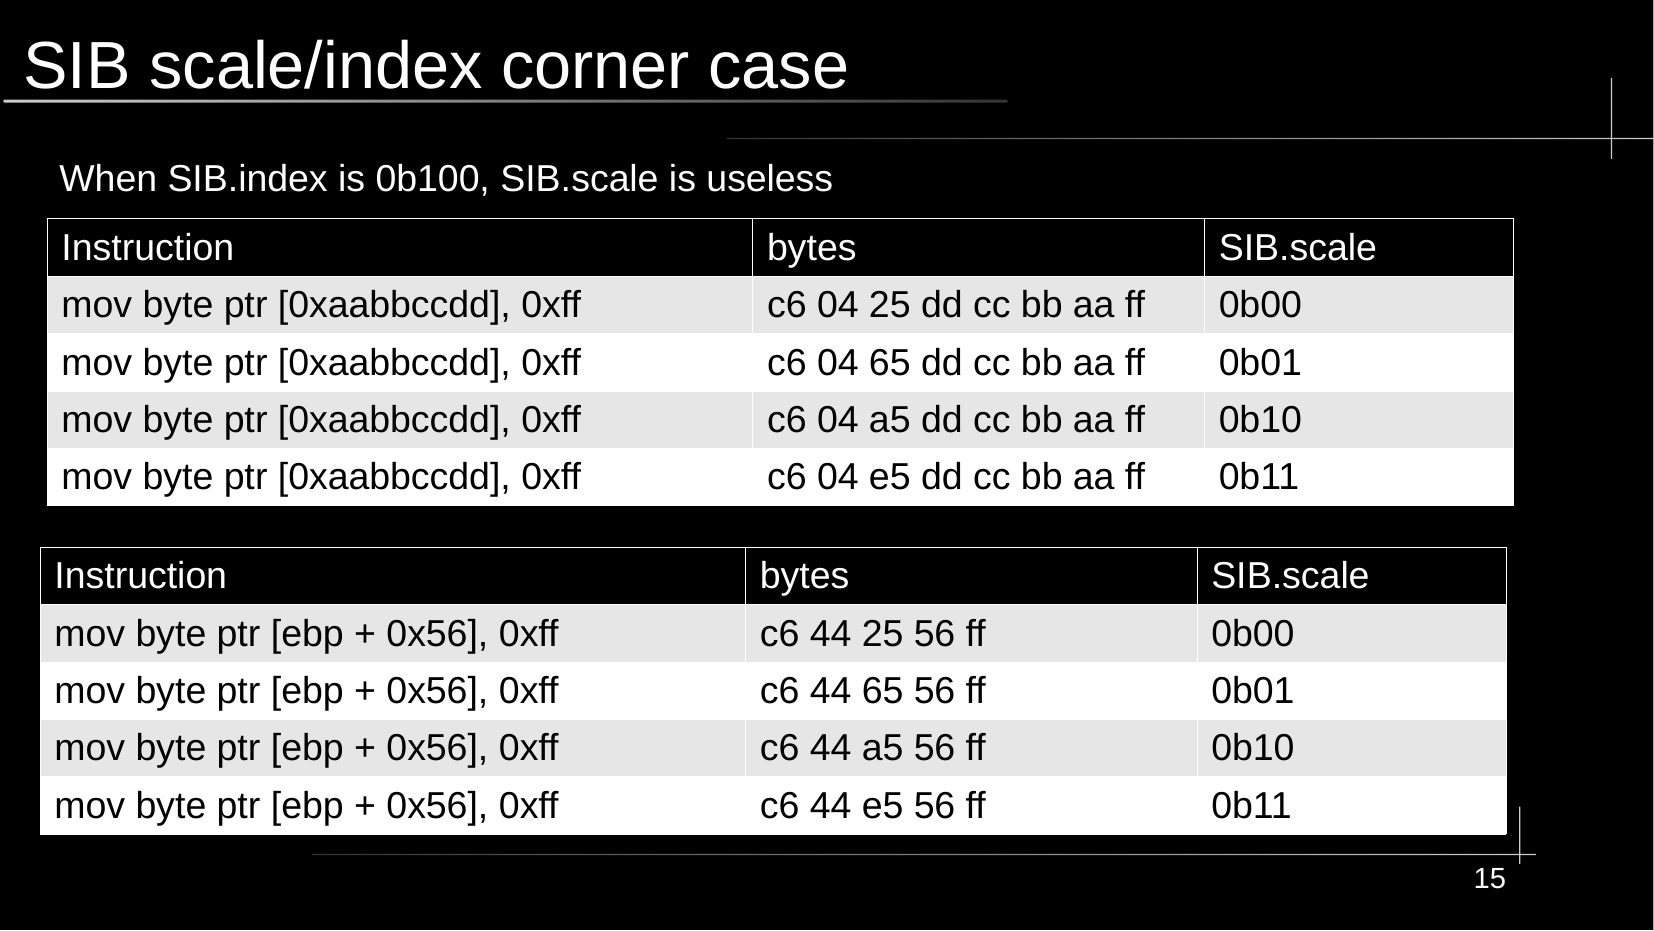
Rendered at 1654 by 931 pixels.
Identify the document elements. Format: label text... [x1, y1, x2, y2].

table_cell c6 44 25 56 ff [746, 605, 1197, 662]
table_cell mov byte ptr [0xaabbccdd], 0xff [48, 334, 752, 391]
table_header Instruction [41, 548, 745, 604]
table_cell c6 04 a5 dd cc bb aa ff [753, 392, 1204, 448]
table_cell c6 04 25 dd cc bb aa ff [753, 277, 1204, 333]
table_cell mov byte ptr [0xaabbccdd], 0xff [48, 277, 752, 333]
table_cell 0b11 [1198, 777, 1506, 834]
table_header SIB.scale [1198, 548, 1506, 604]
table_cell mov byte ptr [ebp + 0x56], 0xff [41, 663, 745, 719]
table_cell 0b01 [1205, 334, 1513, 391]
table_cell 0b00 [1205, 277, 1513, 333]
table_header bytes [746, 548, 1197, 604]
table_cell mov byte ptr [ebp + 0x56], 0xff [41, 605, 745, 662]
table_cell mov byte ptr [0xaabbccdd], 0xff [48, 392, 752, 448]
table_header Instruction [48, 219, 752, 276]
table_cell c6 44 a5 56 ff [746, 720, 1197, 776]
table_cell 0b10 [1205, 392, 1513, 448]
table_cell c6 44 65 56 ff [746, 663, 1197, 719]
table_cell mov byte ptr [ebp + 0x56], 0xff [41, 777, 745, 834]
table_header SIB.scale [1205, 219, 1513, 276]
table_cell mov byte ptr [ebp + 0x56], 0xff [41, 720, 745, 776]
table_header bytes [753, 219, 1204, 276]
table_cell 0b00 [1198, 605, 1506, 662]
text_box When SIB.index is 0b100, SIB.scale is useless [44, 149, 1099, 207]
table_cell c6 04 65 dd cc bb aa ff [753, 334, 1204, 391]
table_cell mov byte ptr [0xaabbccdd], 0xff [48, 449, 752, 505]
table_cell 0b11 [1205, 449, 1513, 505]
table_cell 0b01 [1198, 663, 1506, 719]
table_cell c6 44 e5 56 ff [746, 777, 1197, 834]
table_cell 0b10 [1198, 720, 1506, 776]
table_cell c6 04 e5 dd cc bb aa ff [753, 449, 1204, 505]
title SIB scale/index corner case [23, 11, 1589, 119]
